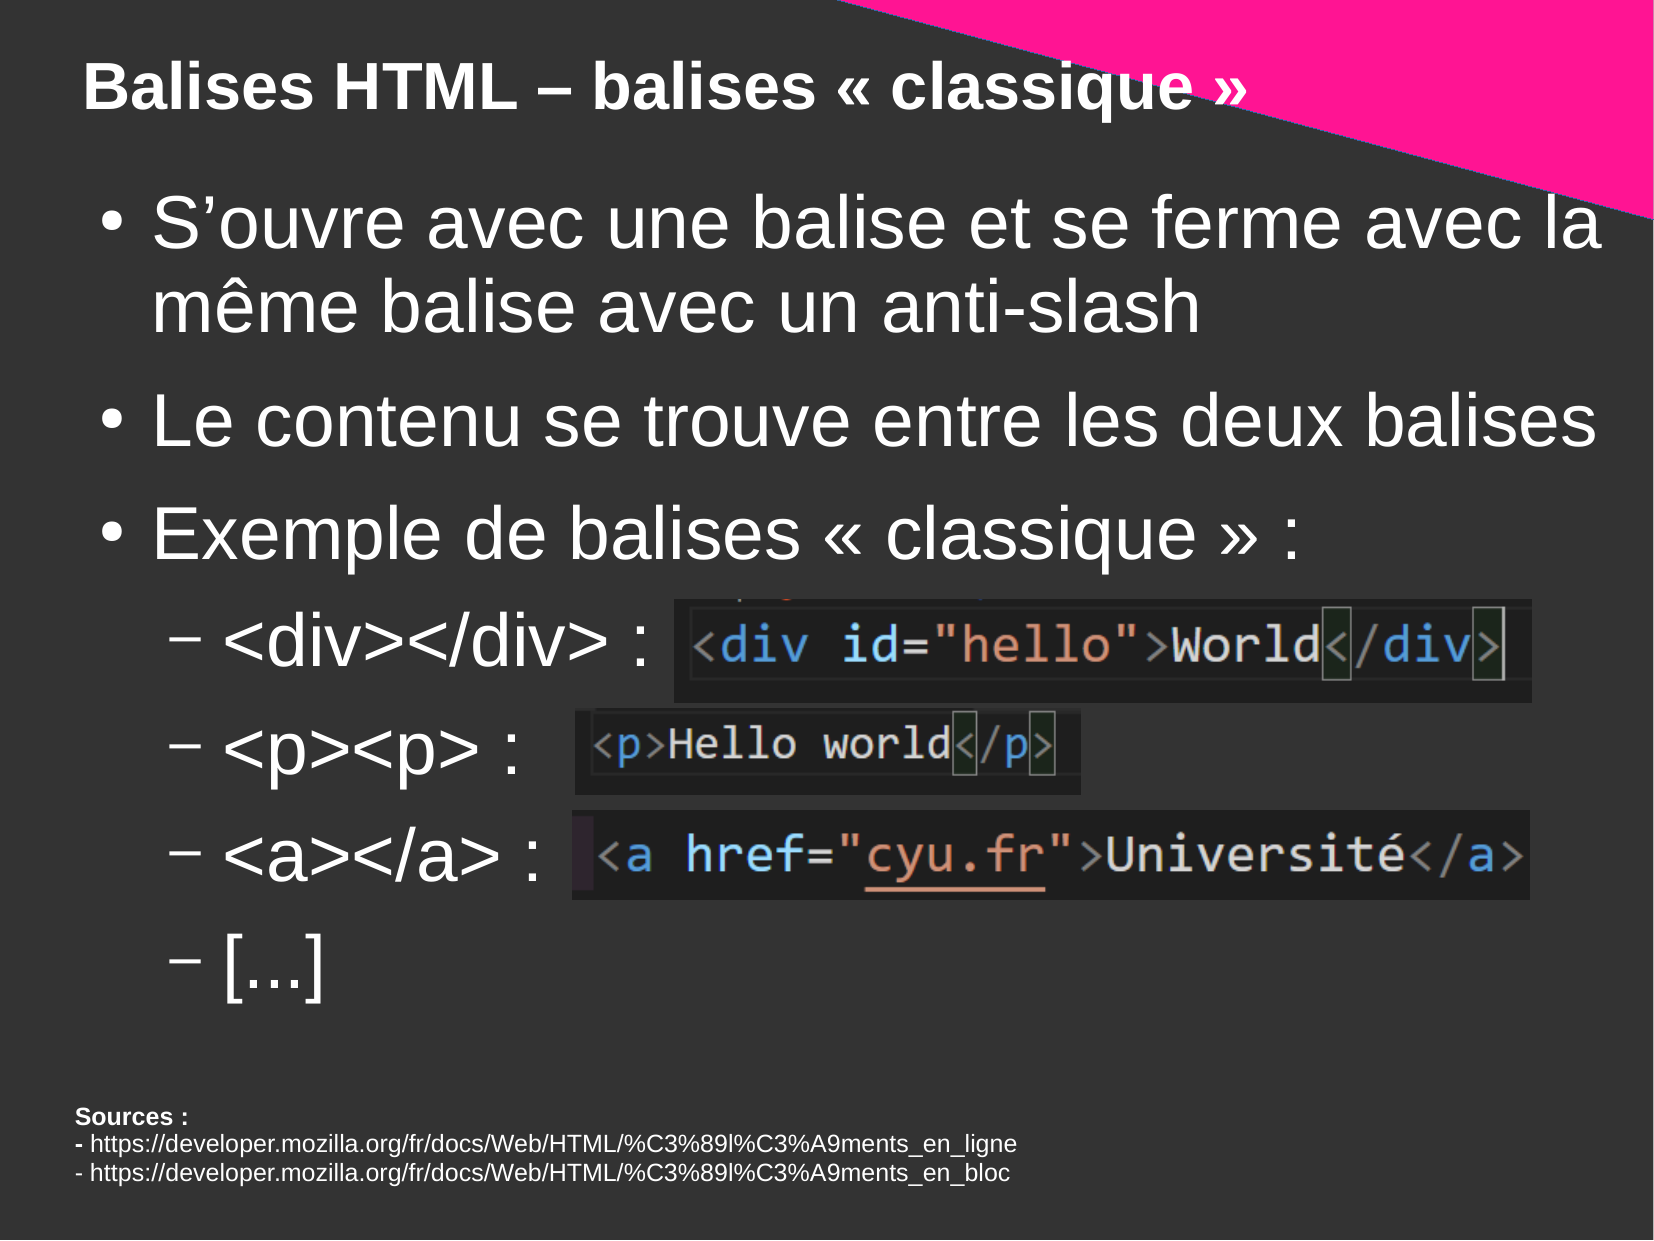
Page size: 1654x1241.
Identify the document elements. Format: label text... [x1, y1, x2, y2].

picture [575, 708, 1081, 795]
text_box Sources : - https://developer.mozilla.org/fr/docs/Web/HTML/%C3%89l%C3%A9ments_en_ligne - https://developer.mozilla.org/fr/docs/Web/HTML/%C3%89l%C3%A9ments_en_bloc [59, 1094, 1546, 1227]
title Balises HTML – balises « classique » [82, 49, 1571, 162]
picture [572, 810, 1530, 900]
text_box [837, 0, 1654, 220]
picture [674, 599, 1532, 703]
list S’ouvre avec une balise et se ferme avec la même balise avec un anti-slash Le contenu se trouve entre les deux balises Exemple de balises « classique » : <div></div> : <p><p> : <a></a> : [...] [80, 180, 1620, 1035]
